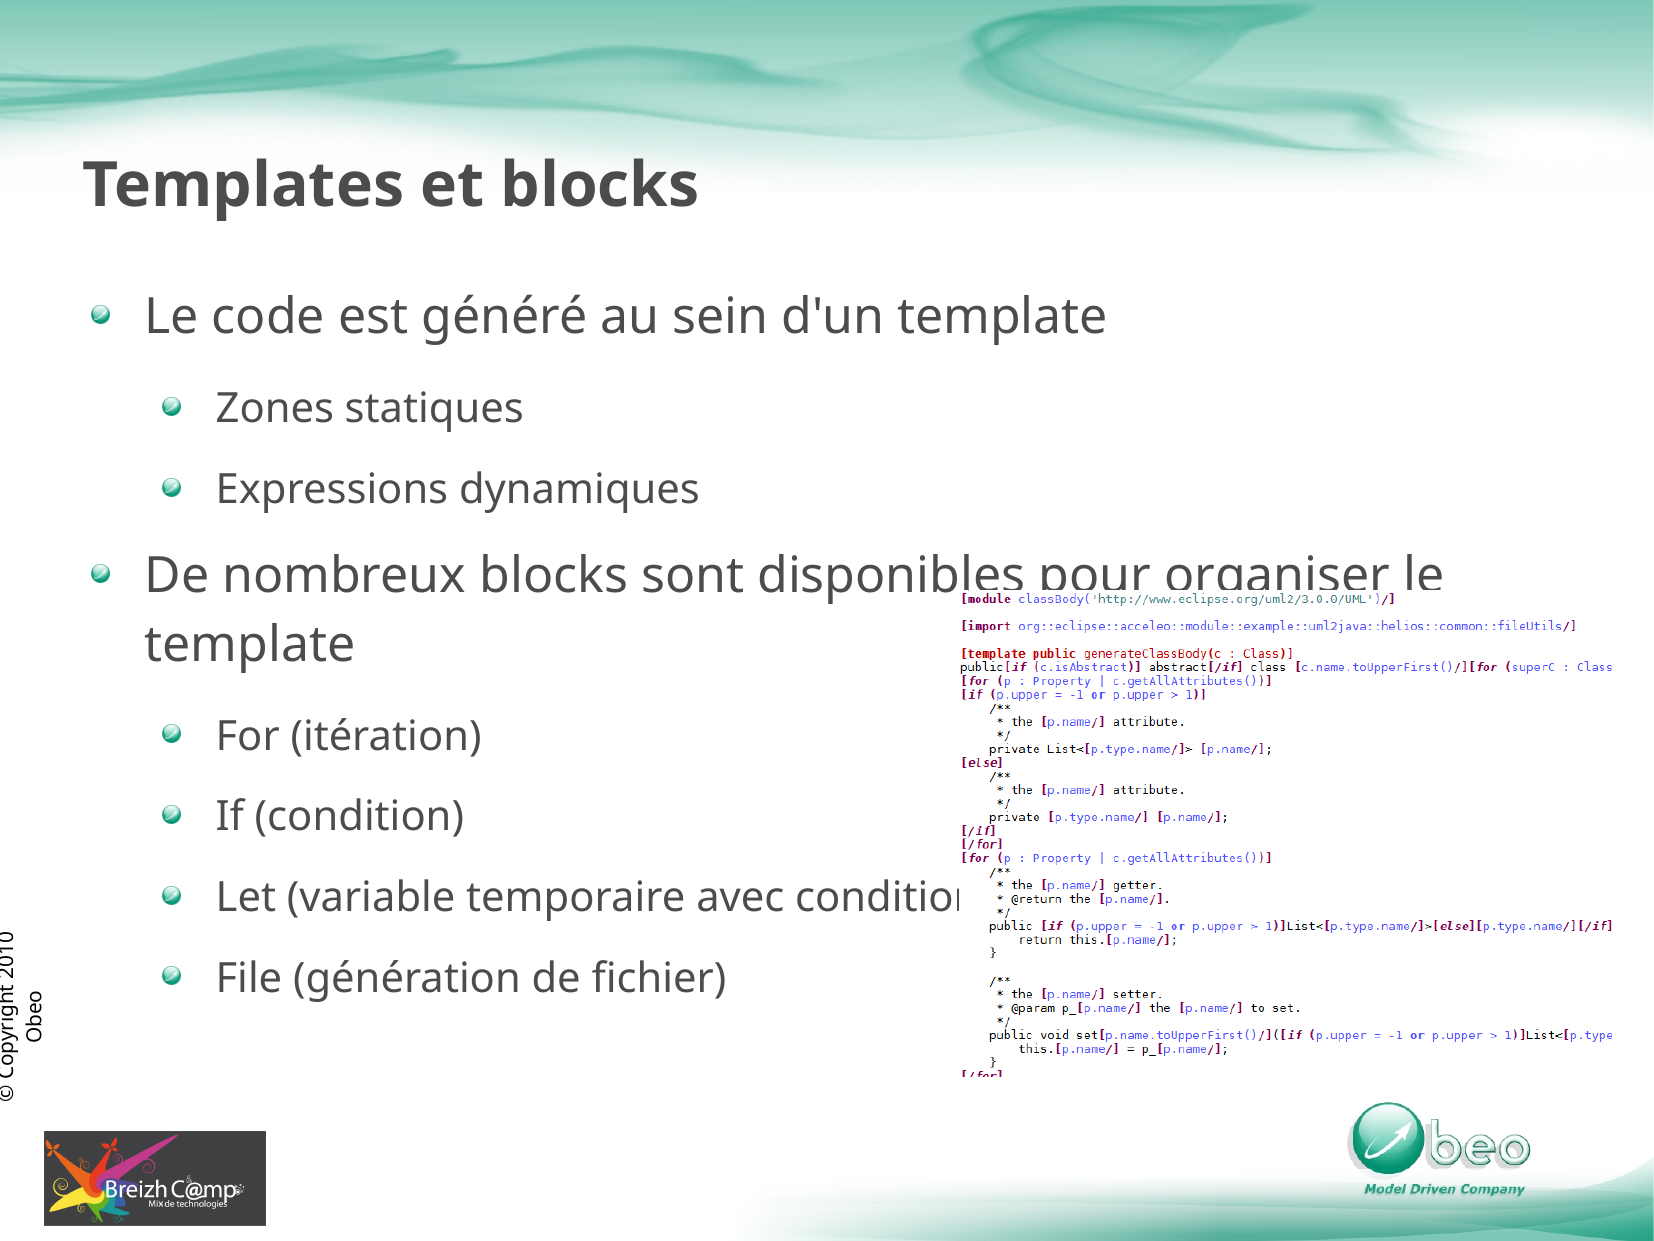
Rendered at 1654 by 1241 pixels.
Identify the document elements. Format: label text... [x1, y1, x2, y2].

list Le code est généré au sein d'un template Zones statiques Expressions dynamiques De nombreux blocks sont disponibles pour organiser le template For (itération) If (condition) Let (variable temporaire avec condition) File (génération de fichier) [73, 280, 1595, 1133]
picture [0, 0, 1654, 192]
title Templates et blocks [82, 78, 1571, 280]
picture [959, 590, 1612, 1077]
picture [0, 1100, 1654, 1241]
